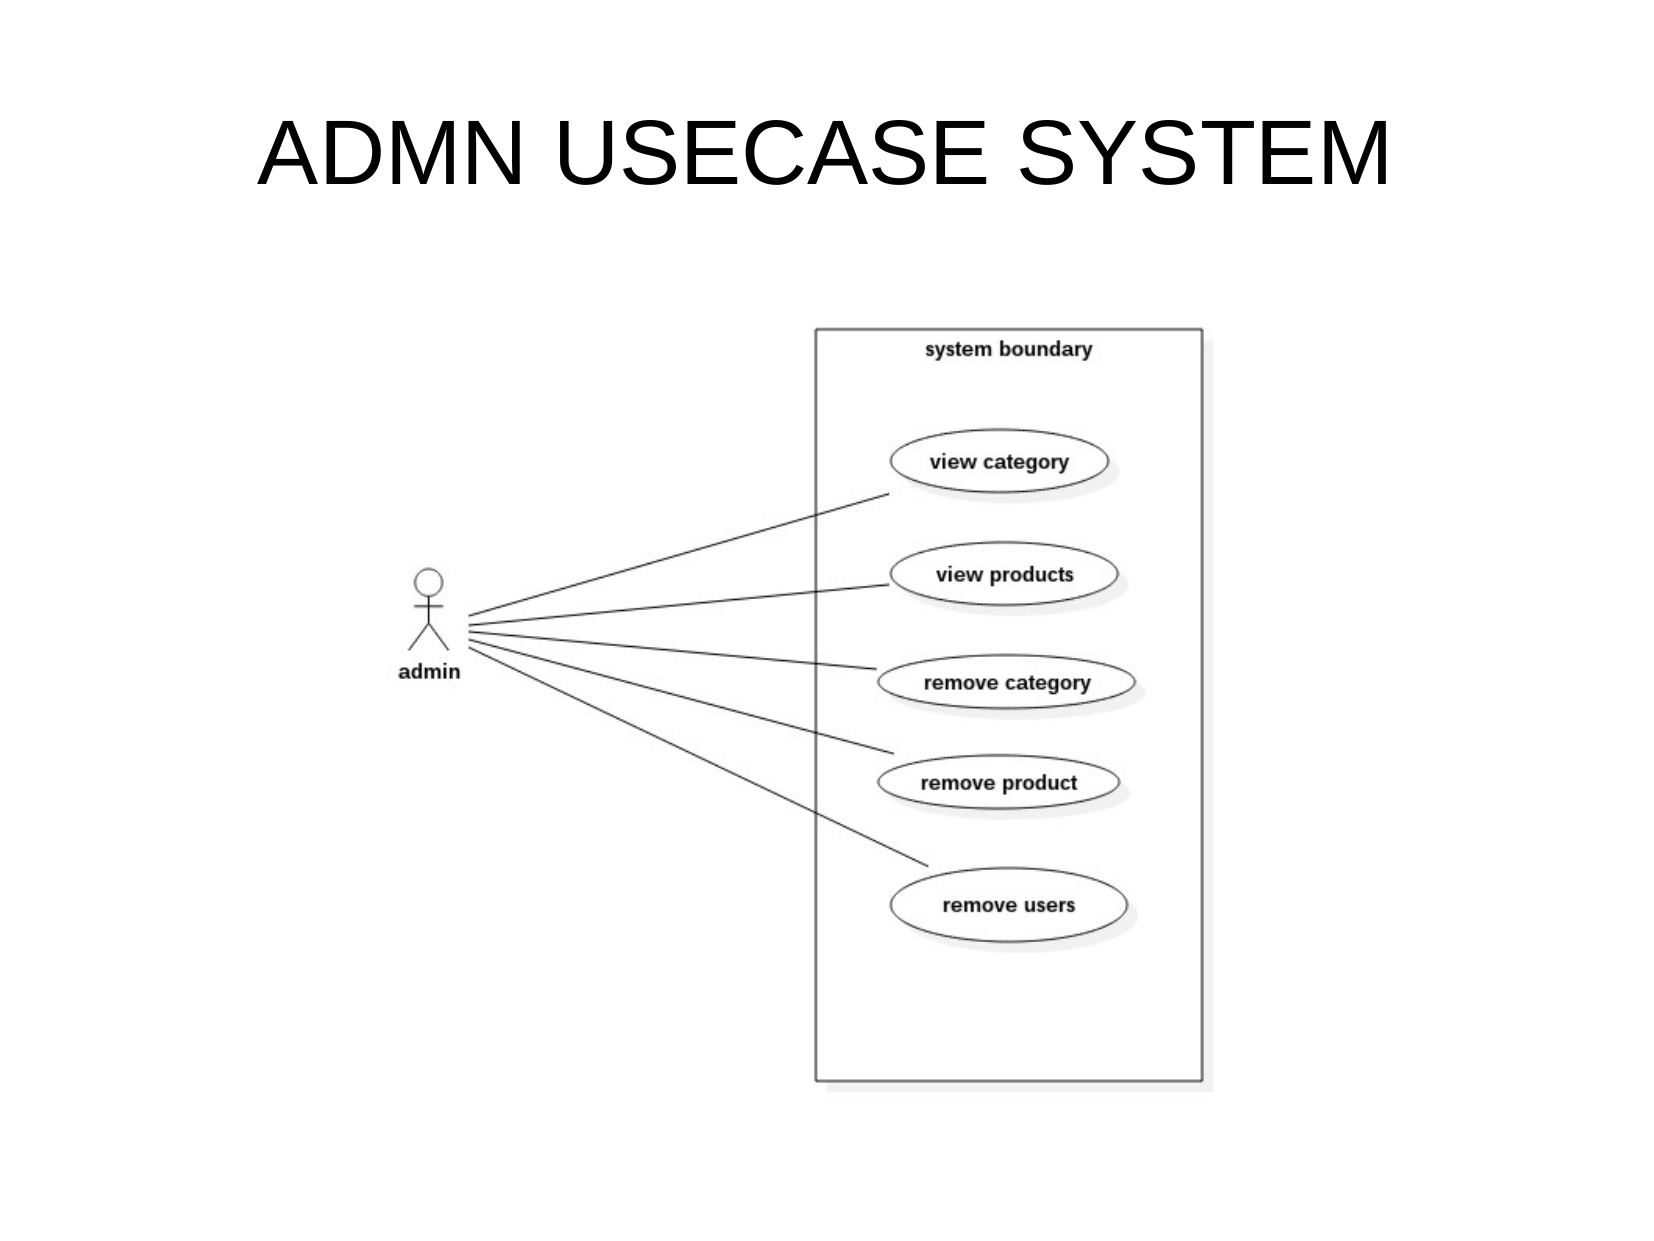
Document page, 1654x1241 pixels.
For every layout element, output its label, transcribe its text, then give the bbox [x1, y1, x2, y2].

picture [375, 314, 1265, 1144]
title ADMN USECASE SYSTEM [82, 49, 1571, 257]
